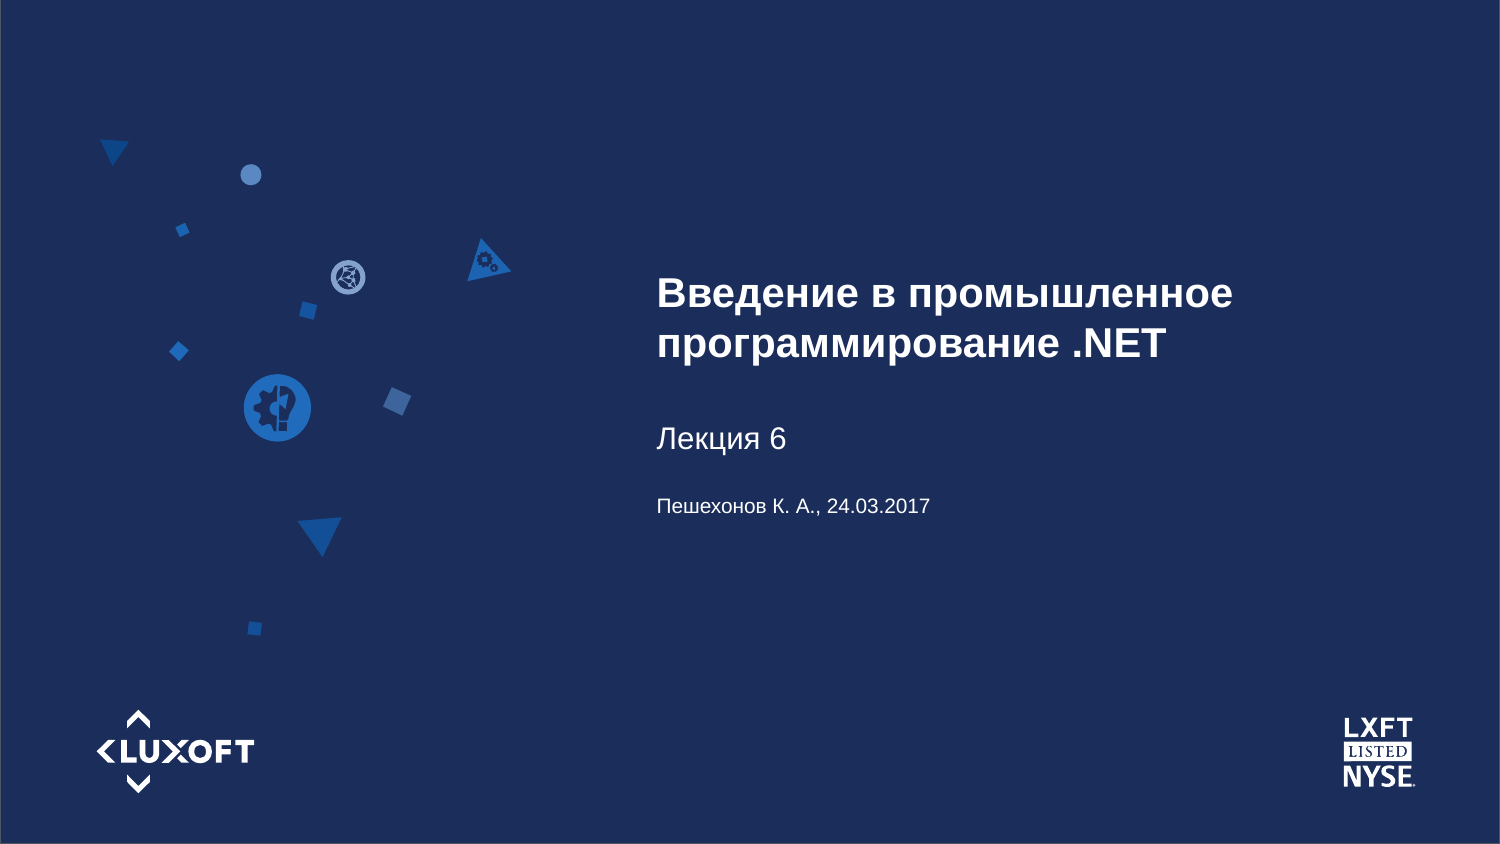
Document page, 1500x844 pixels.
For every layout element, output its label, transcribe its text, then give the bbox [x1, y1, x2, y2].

title Введение в промышленное программирование .NET [645, 245, 1458, 388]
list Лекция 6 Пешехонов К. А., 24.03.2017 [645, 401, 1458, 636]
